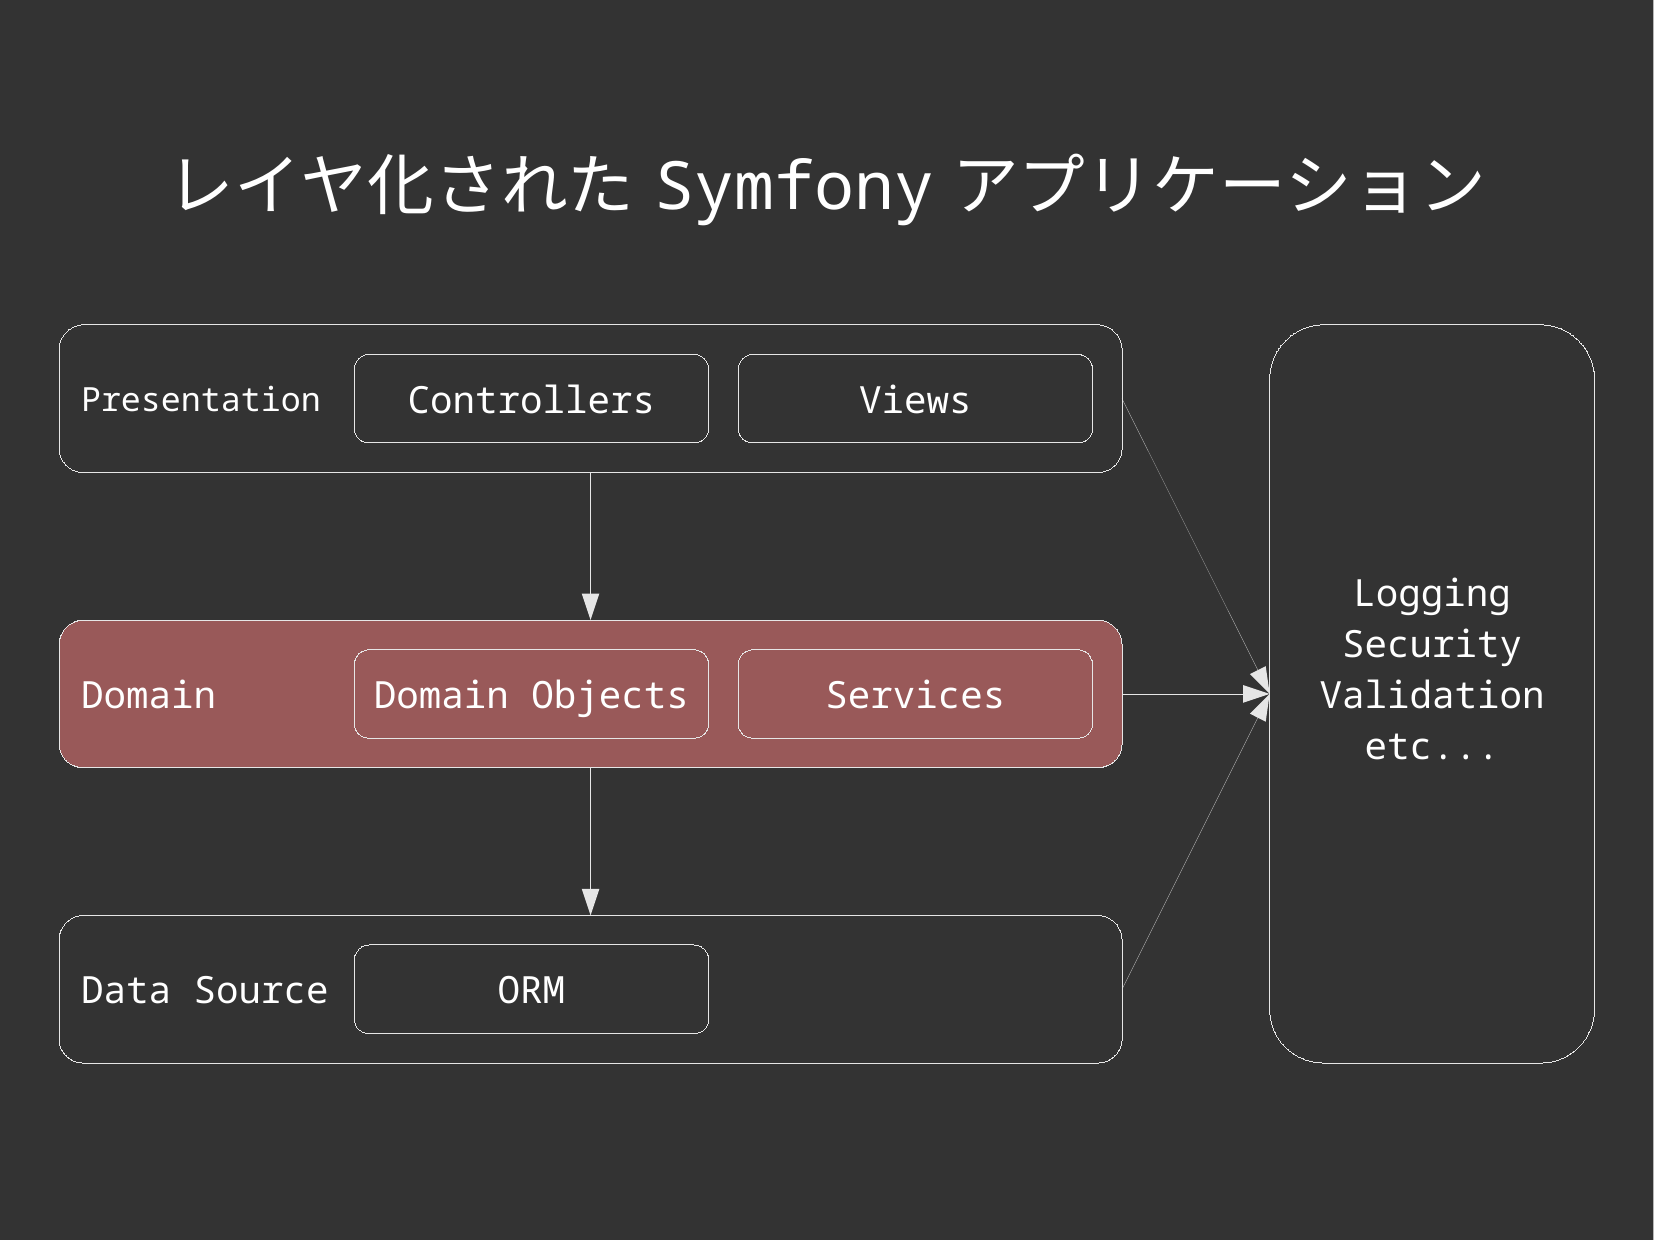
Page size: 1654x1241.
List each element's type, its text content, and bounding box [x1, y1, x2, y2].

text_box Views [738, 354, 1093, 443]
text_box Presentation [59, 324, 1123, 473]
text_box Data Source [59, 915, 1123, 1064]
text_box Logging Security Validation etc... [1269, 324, 1595, 1064]
text_box Services [738, 649, 1093, 739]
text_box Domain Objects [354, 649, 709, 739]
title レイヤ化されたSymfonyアプリケーション [82, 113, 1571, 247]
text_box Controllers [354, 354, 709, 443]
text_box ORM [354, 944, 709, 1034]
text_box Domain [59, 620, 1123, 768]
